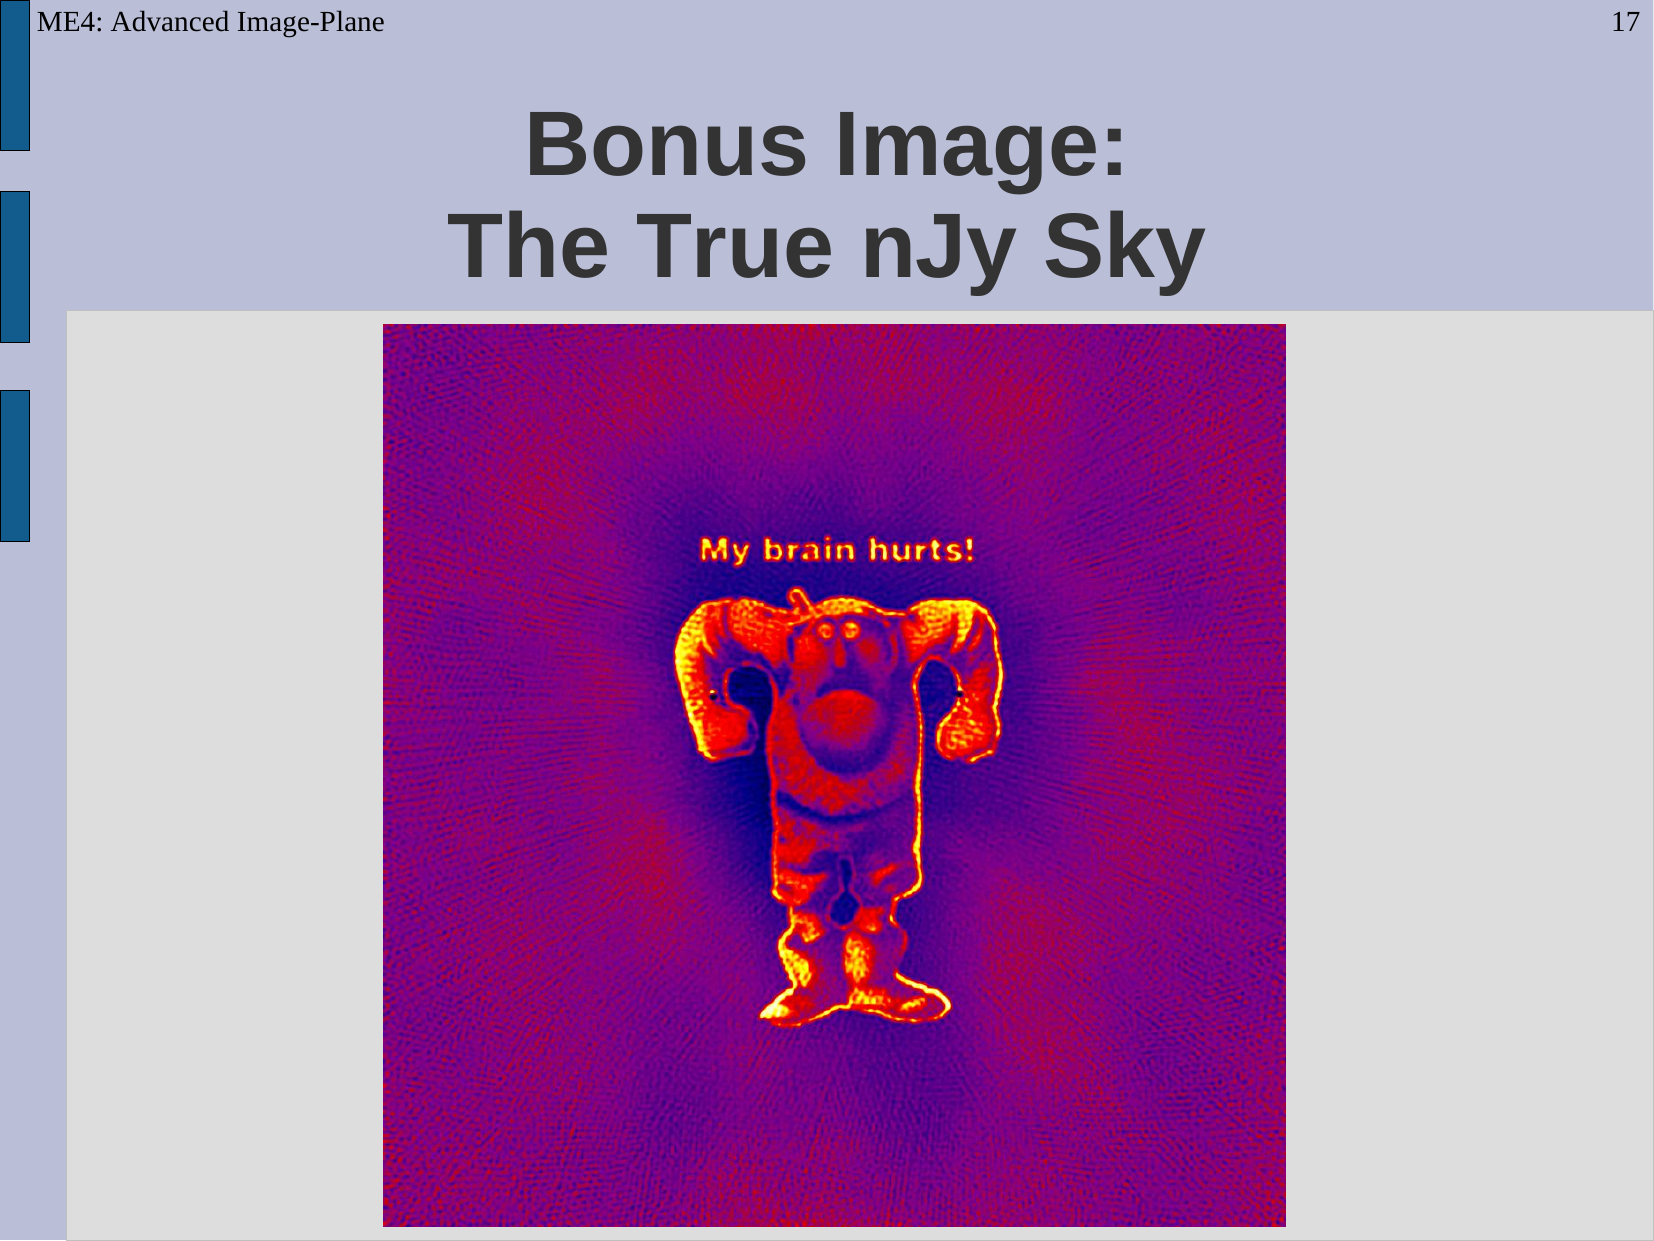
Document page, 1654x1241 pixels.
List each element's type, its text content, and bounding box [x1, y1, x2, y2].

title Bonus Image: The True nJy Sky [121, 87, 1534, 302]
picture [383, 324, 1286, 1227]
